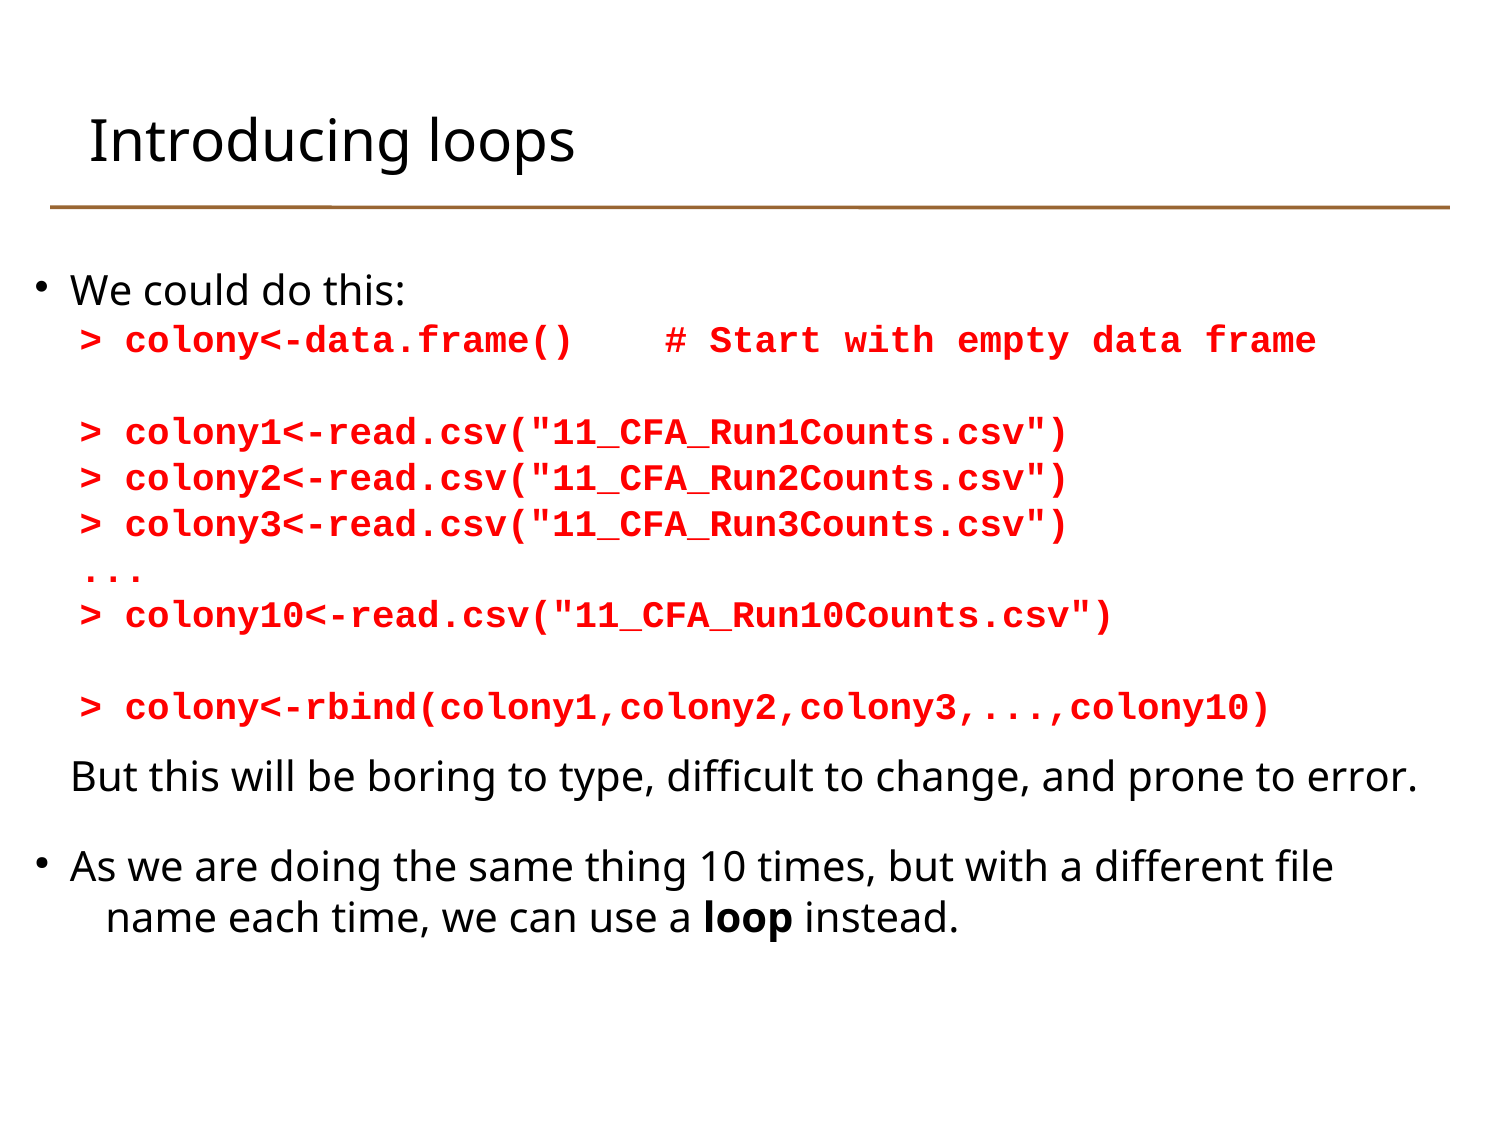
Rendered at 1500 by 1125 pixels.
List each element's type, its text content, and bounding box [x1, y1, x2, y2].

list We could do this: > colony<-data.frame() # Start with empty data frame > colony1<-read.csv("11_CFA_Run1Counts.csv") > colony2<-read.csv("11_CFA_Run2Counts.csv") > colony3<-read.csv("11_CFA_Run3Counts.csv") ... > colony10<-read.csv("11_CFA_Run10Counts.csv") > colony<-rbind(colony1,colony2,colony3,...,colony10) But this will be boring to type, difficult to change, and prone to error. As we are doing the same thing 10 times, but with a different file name each time, we can use a loop instead. [34, 263, 1437, 1003]
title Introducing loops [74, 44, 1422, 230]
